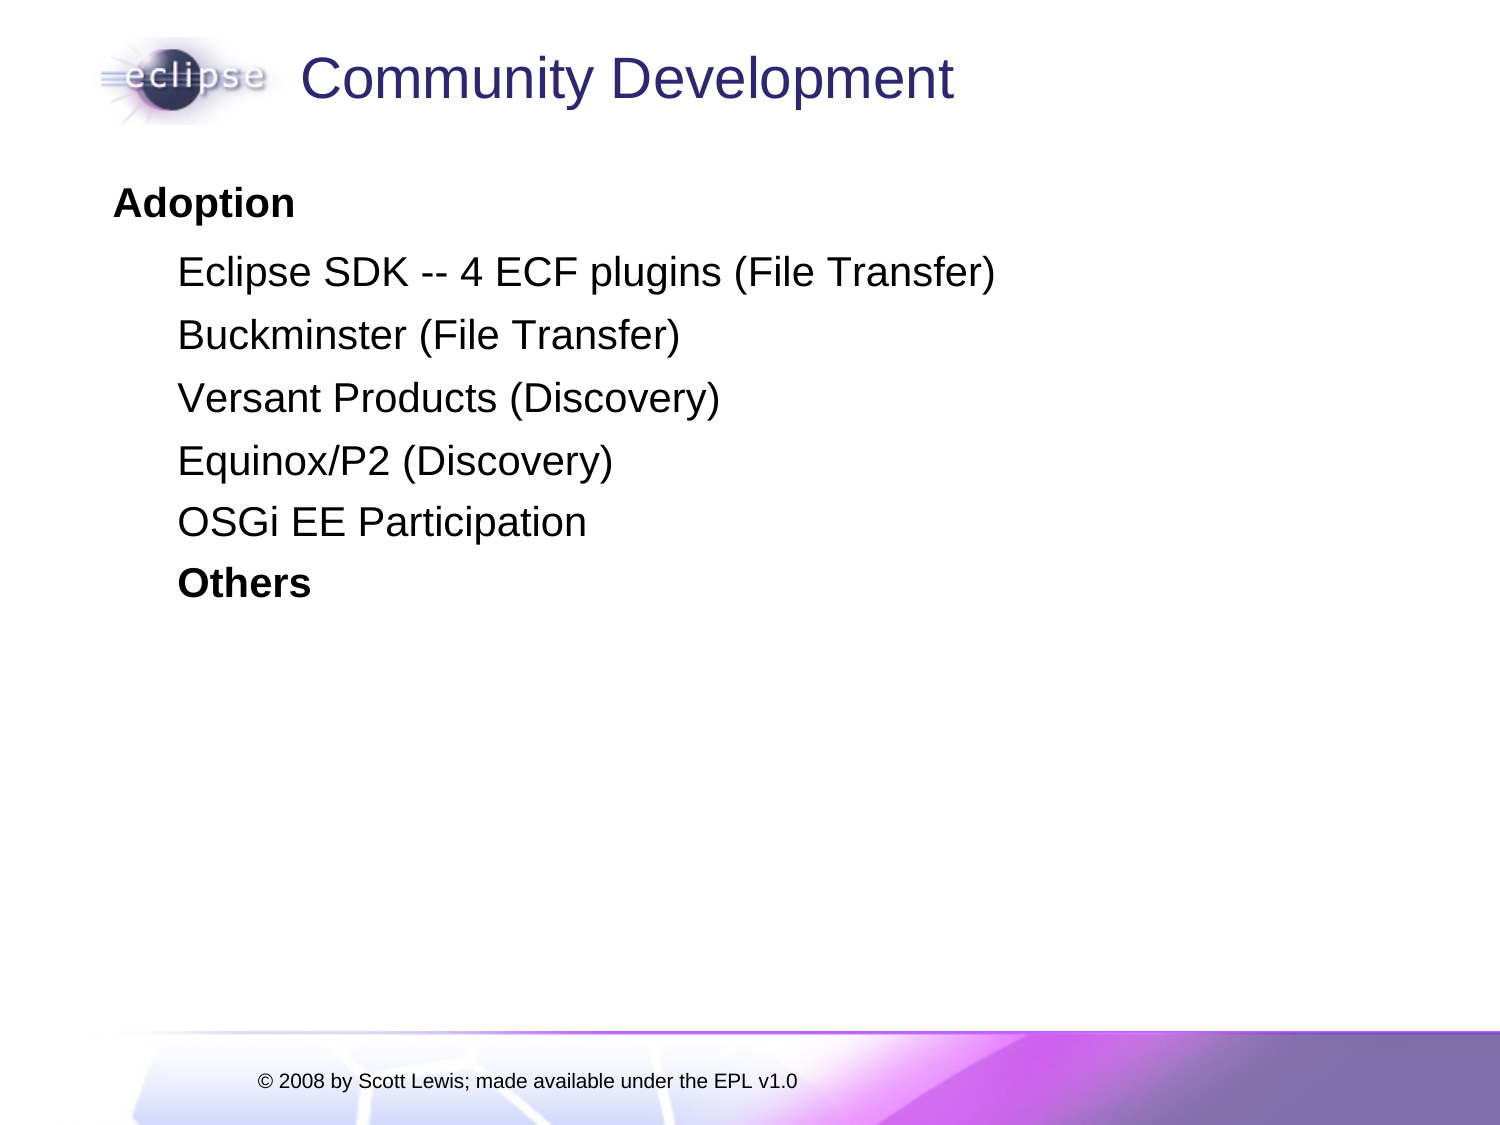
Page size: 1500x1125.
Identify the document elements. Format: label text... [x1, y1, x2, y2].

picture [75, 37, 299, 125]
title Community Development [299, 47, 1388, 113]
list Adoption Eclipse SDK -- 4 ECF plugins (File Transfer)‏ Buckminster (File Transfer)‏ Versant Products (Discovery)‏ Equinox/P2 (Discovery)‏ OSGi EE Participation Others [112, 183, 1388, 751]
picture [0, 1031, 1500, 1125]
